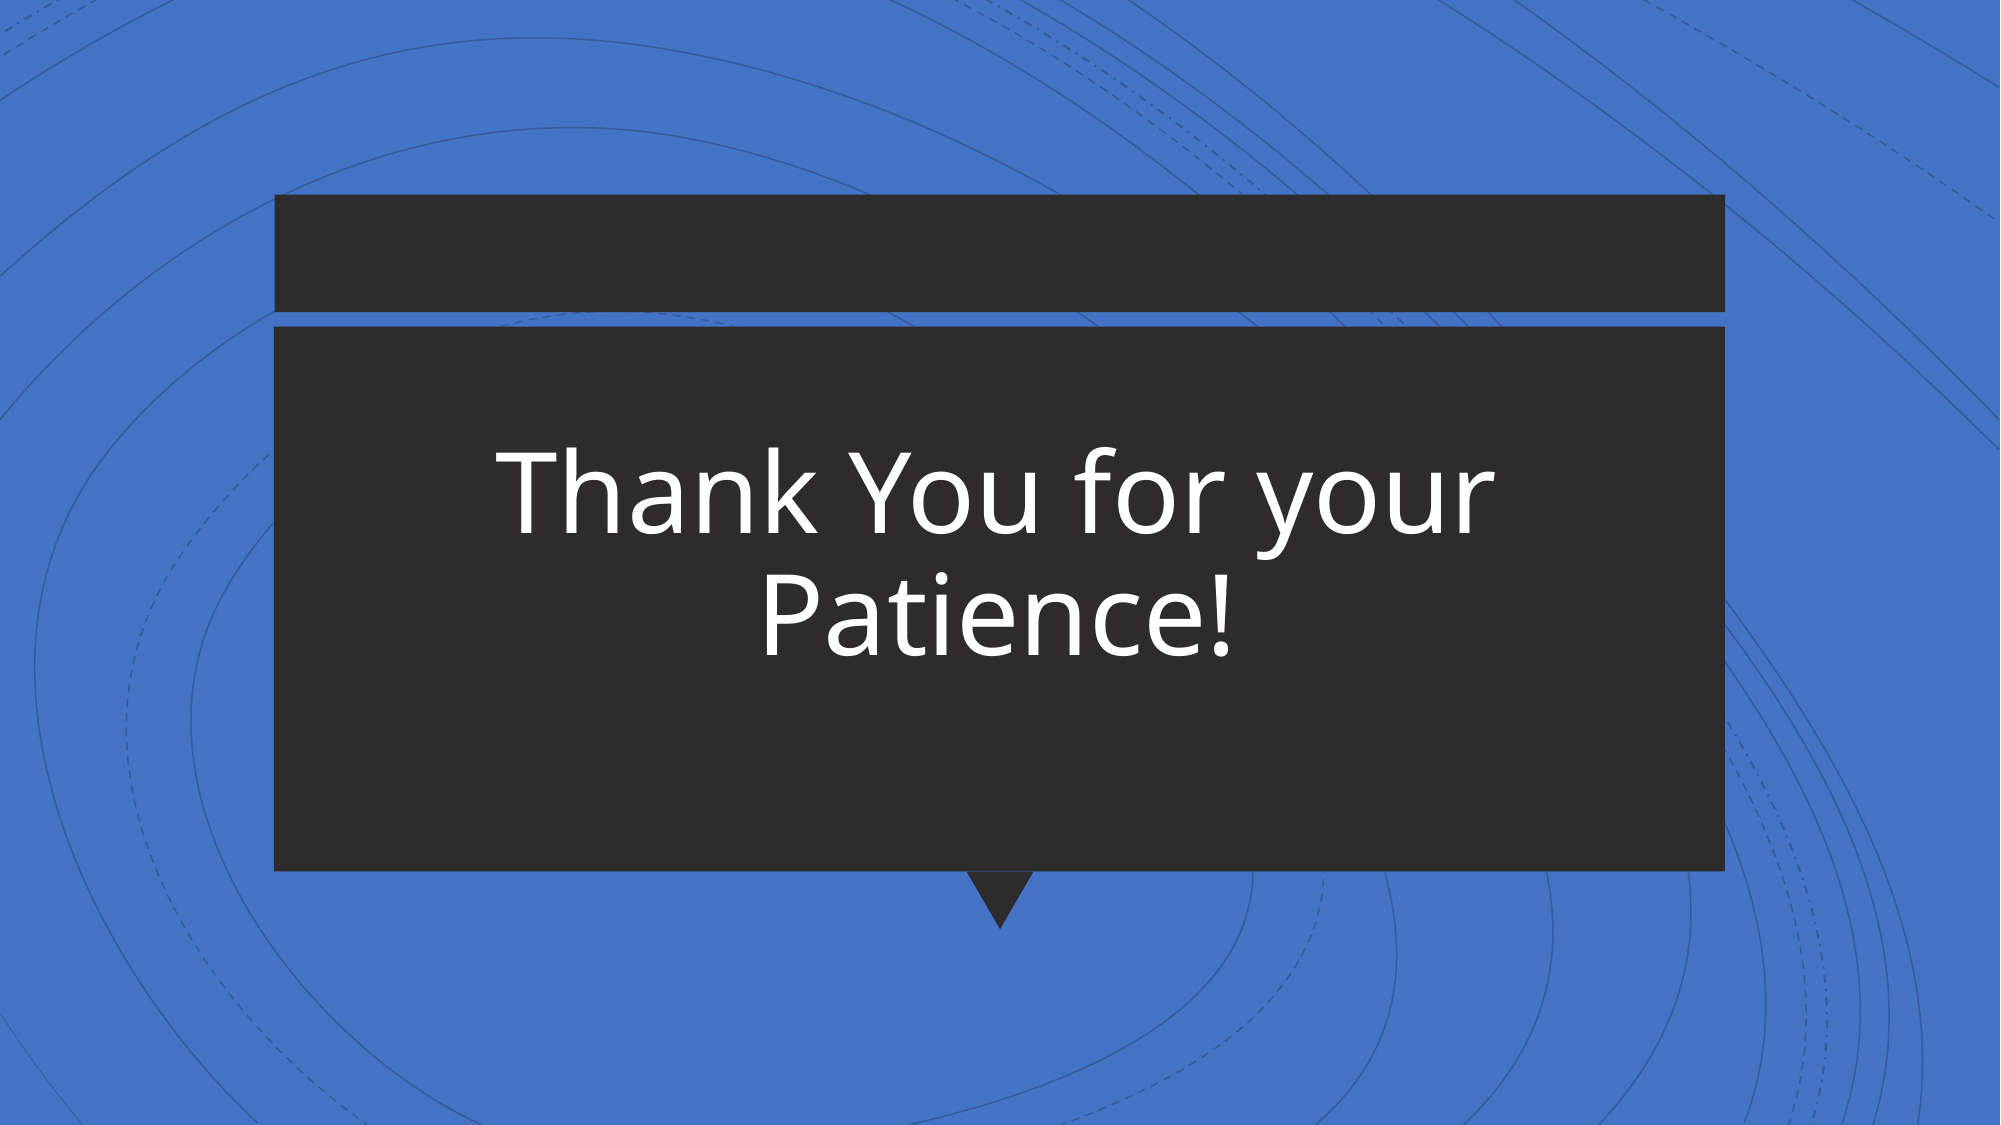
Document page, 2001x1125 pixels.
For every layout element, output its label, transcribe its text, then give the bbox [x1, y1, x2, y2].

text_box [0, 0, 2000, 1125]
title Thank You for your Patience! [331, 349, 1663, 688]
